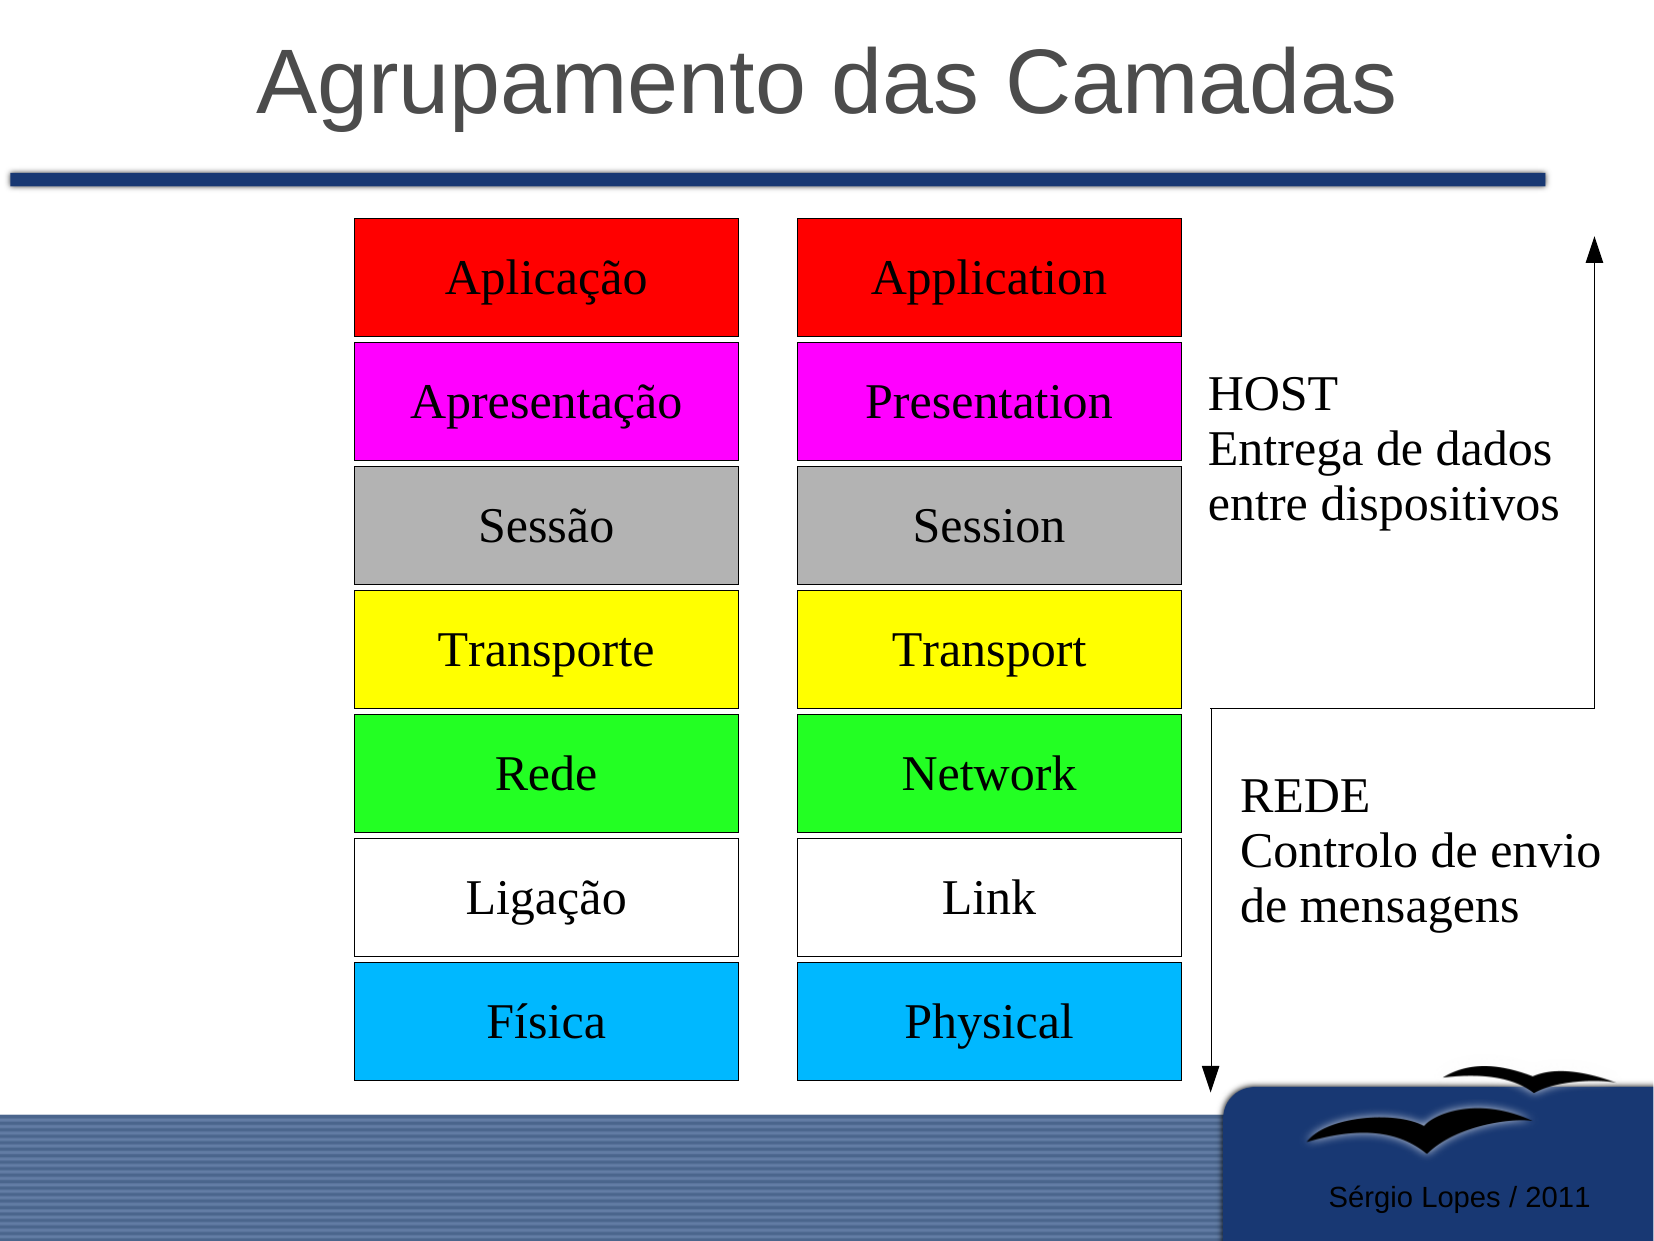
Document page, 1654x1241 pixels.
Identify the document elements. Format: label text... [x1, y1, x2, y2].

text_box Transporte [354, 590, 739, 709]
text_box Transport [797, 590, 1182, 709]
text_box Session [797, 466, 1182, 585]
text_box HOST Entrega de dados entre dispositivos [1207, 365, 1565, 532]
text_box Sessão [354, 466, 739, 585]
text_box Apresentação [354, 342, 739, 461]
text_box Application [797, 218, 1182, 337]
text_box Rede [354, 714, 739, 833]
picture [0, 0, 1654, 1241]
text_box Aplicação [354, 218, 739, 337]
text_box Physical [797, 962, 1182, 1081]
title Agrupamento das Camadas [121, 0, 1534, 164]
text_box Network [797, 714, 1182, 833]
text_box Sérgio Lopes / 2011 [1328, 1181, 1588, 1214]
text_box Link [797, 838, 1182, 957]
text_box REDE Controlo de envio de mensagens [1240, 767, 1602, 934]
text_box Ligação [354, 838, 739, 957]
text_box Presentation [797, 342, 1182, 461]
text_box Física [354, 962, 739, 1081]
